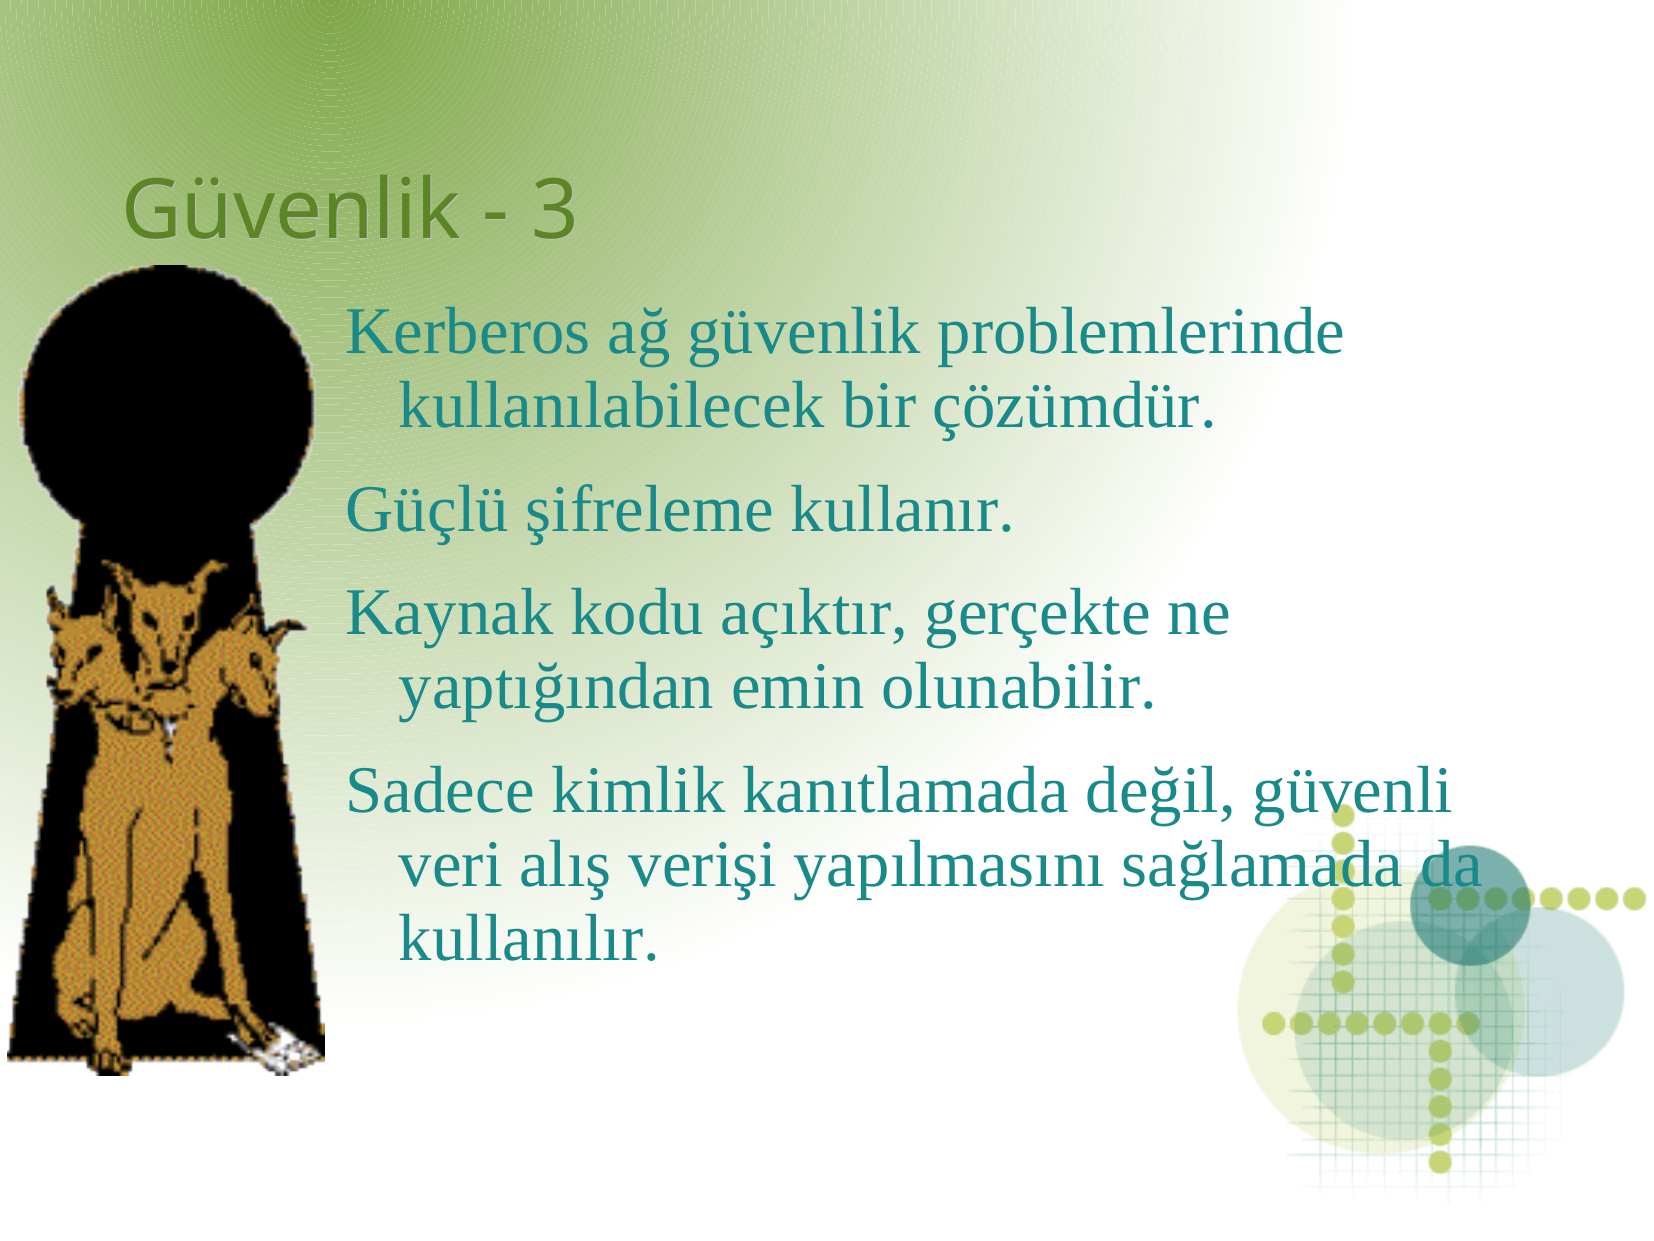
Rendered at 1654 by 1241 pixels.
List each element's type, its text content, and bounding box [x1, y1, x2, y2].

picture [1224, 792, 1654, 1211]
list Kerberos ağ güvenlik problemlerinde kullanılabilecek bir çözümdür. Güçlü şifreleme kullanır. Kaynak kodu açıktır, gerçekte ne yaptığından emin olunabilir. Sadece kimlik kanıtlamada değil, güvenli veri alış verişi yapılmasını sağlamada da kullanılır. [328, 293, 1538, 1161]
title Güvenlik - 3 [121, 102, 1534, 311]
picture [7, 265, 325, 1076]
